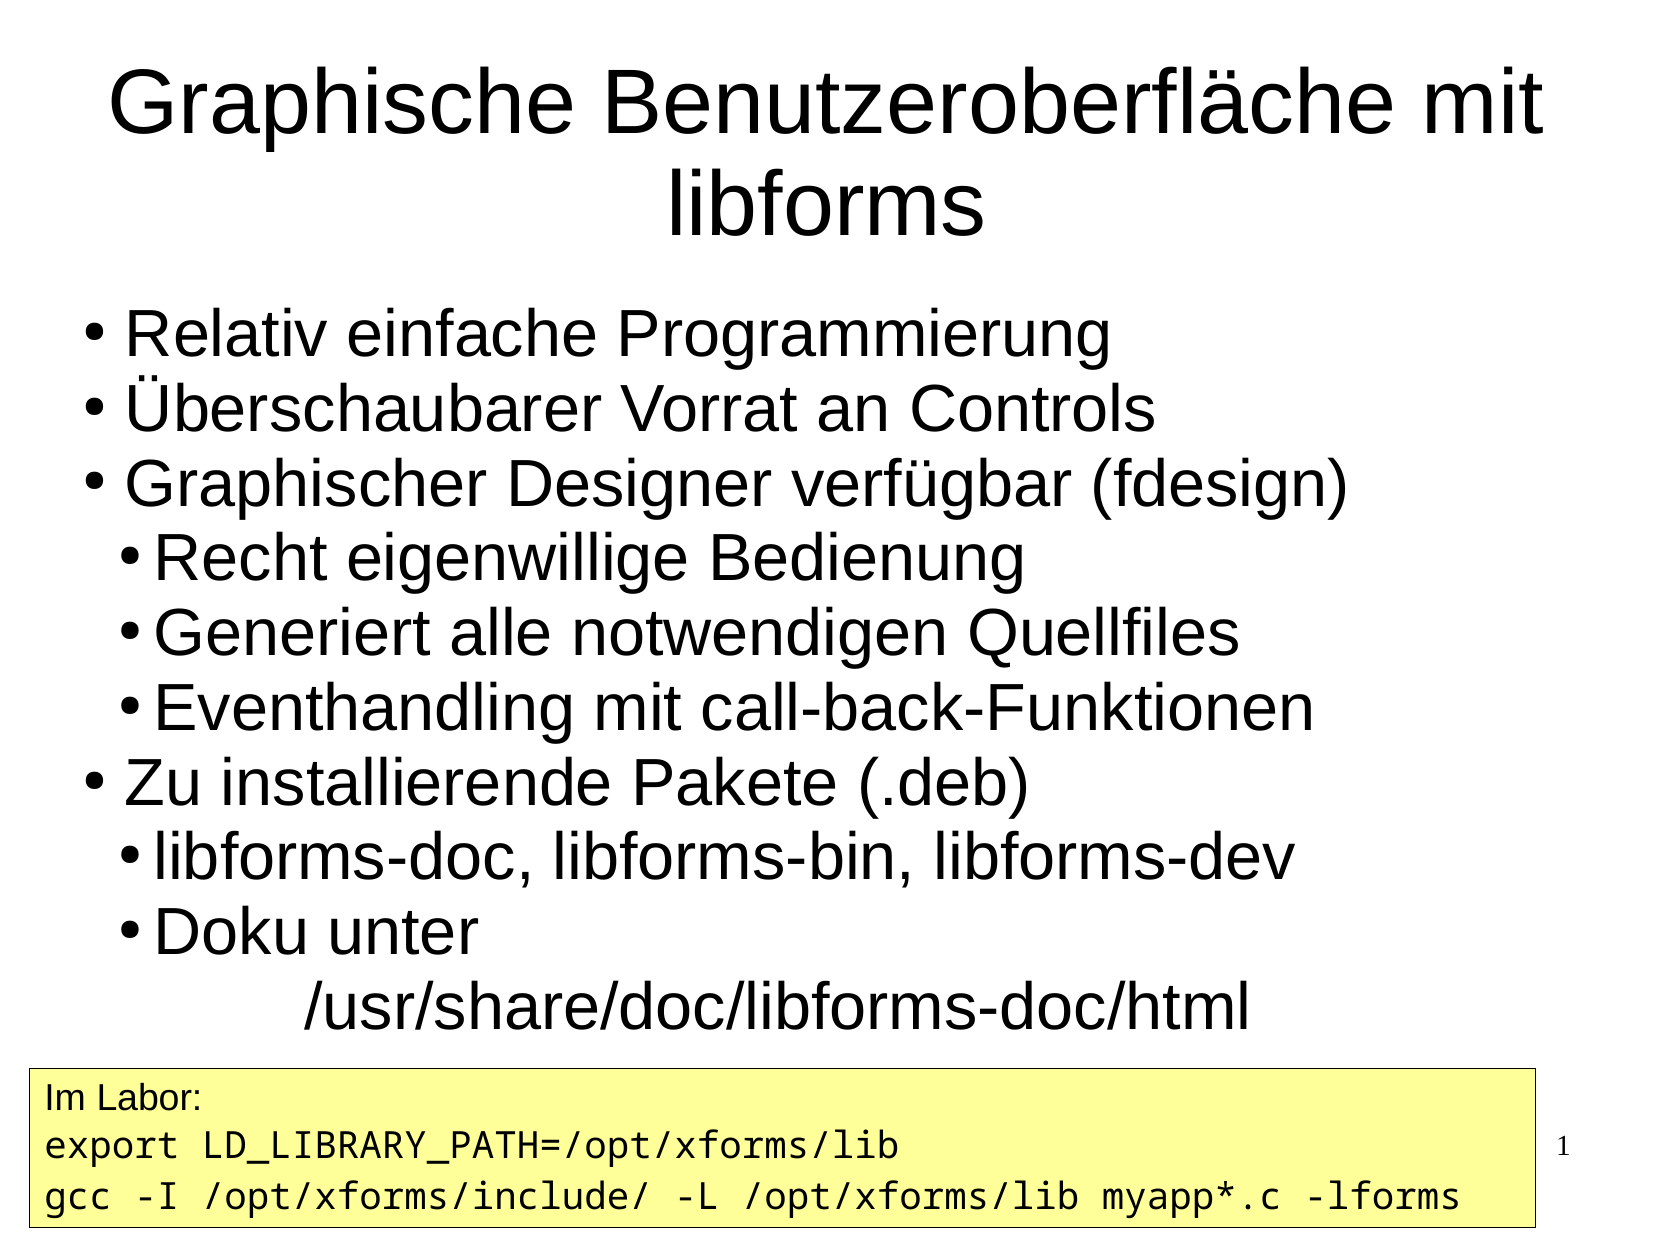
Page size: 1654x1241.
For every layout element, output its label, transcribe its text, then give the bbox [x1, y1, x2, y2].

subtitle Relativ einfache Programmierung Überschaubarer Vorrat an Controls Graphischer Designer verfügbar (fdesign) Recht eigenwillige Bedienung Generiert alle notwendigen Quellfiles Eventhandling mit call-back-Funktionen Zu installierende Pakete (.deb) libforms-doc, libforms-bin, libforms-dev Doku unter /usr/share/doc/libforms-doc/html [82, 260, 1571, 1080]
title Graphische Benutzeroberfläche mit libforms [82, 49, 1571, 257]
text_box Im Labor: export LD_LIBRARY_PATH=/opt/xforms/lib gcc -I /opt/xforms/include/ -L /opt/xforms/lib myapp*.c -lforms [29, 1068, 1536, 1213]
